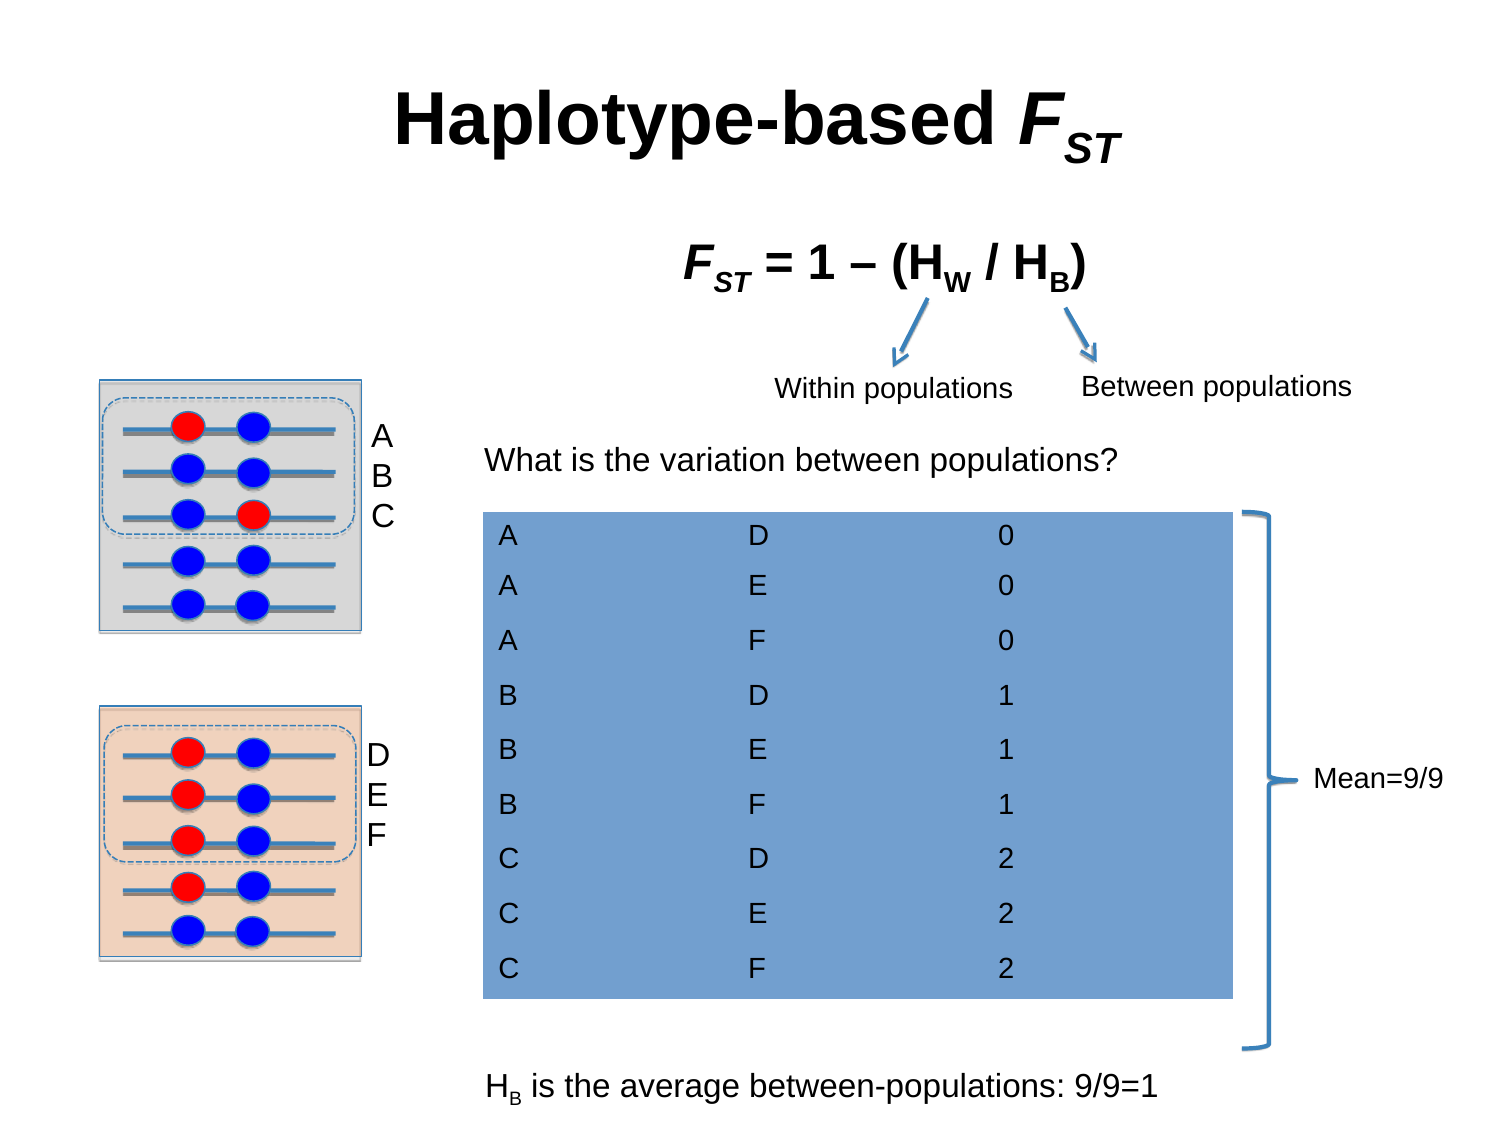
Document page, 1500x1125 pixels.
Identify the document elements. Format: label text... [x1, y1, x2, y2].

text_box D E F [351, 742, 355, 850]
table_cell D [733, 835, 983, 890]
text_box HB is the average between-populations: 9/9=1 [470, 1056, 1175, 1118]
table_cell E [733, 562, 983, 617]
table_cell 2 [983, 944, 1233, 999]
table_header D [733, 512, 983, 562]
table_cell B [483, 726, 733, 780]
table_cell 1 [983, 780, 1233, 835]
table_cell A [483, 562, 733, 617]
table_cell D [733, 671, 983, 726]
table_cell C [483, 944, 733, 999]
table_cell F [733, 617, 983, 671]
text_box [99, 705, 362, 957]
table_cell F [733, 944, 983, 999]
table_cell 1 [983, 671, 1233, 726]
table_cell E [733, 890, 983, 944]
table_cell 2 [983, 890, 1233, 944]
title Haplotype-based FST [81, 0, 1432, 188]
text_box FST = 1 – (HW / HB) [612, 222, 1158, 306]
text_box Mean=9/9 [1298, 751, 1460, 802]
table_header A [483, 512, 733, 562]
table_cell 0 [983, 617, 1233, 671]
table_cell F [733, 780, 983, 835]
table_cell A [483, 617, 733, 671]
table_header 0 [983, 512, 1233, 562]
table_cell C [483, 835, 733, 890]
table_cell 0 [983, 562, 1233, 617]
table_cell B [483, 780, 733, 835]
text_box What is the variation between populations? [469, 430, 1135, 486]
text_box D E F [351, 725, 406, 861]
table_cell C [483, 890, 733, 944]
table_cell 2 [983, 835, 1233, 890]
text_box [99, 379, 362, 631]
table_cell B [483, 671, 733, 726]
text_box Between populations [1066, 360, 1368, 410]
table_cell 1 [983, 726, 1233, 780]
text_box Within populations [759, 362, 1029, 413]
table_cell E [733, 726, 983, 780]
text_box A B C [356, 406, 410, 542]
